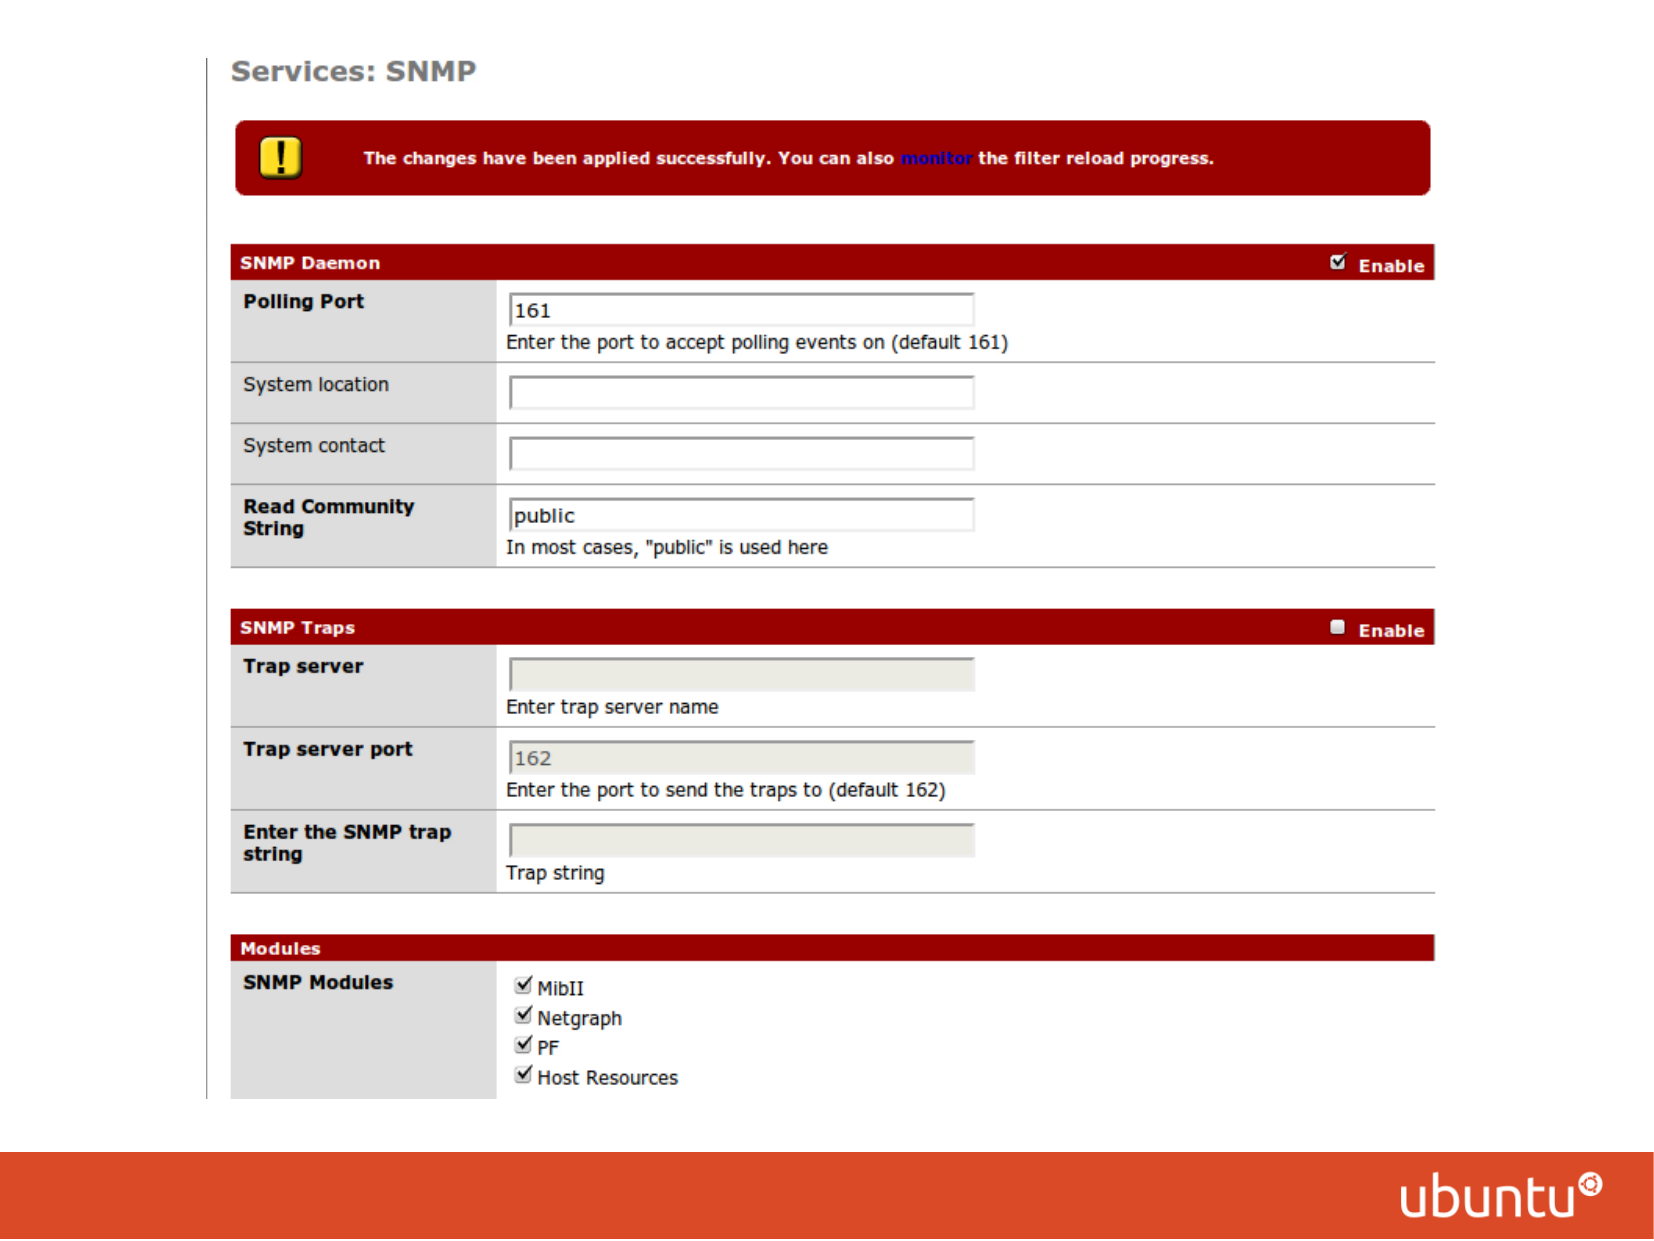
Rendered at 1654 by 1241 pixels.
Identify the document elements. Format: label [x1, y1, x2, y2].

picture [0, 1152, 1654, 1239]
picture [206, 58, 1448, 1099]
